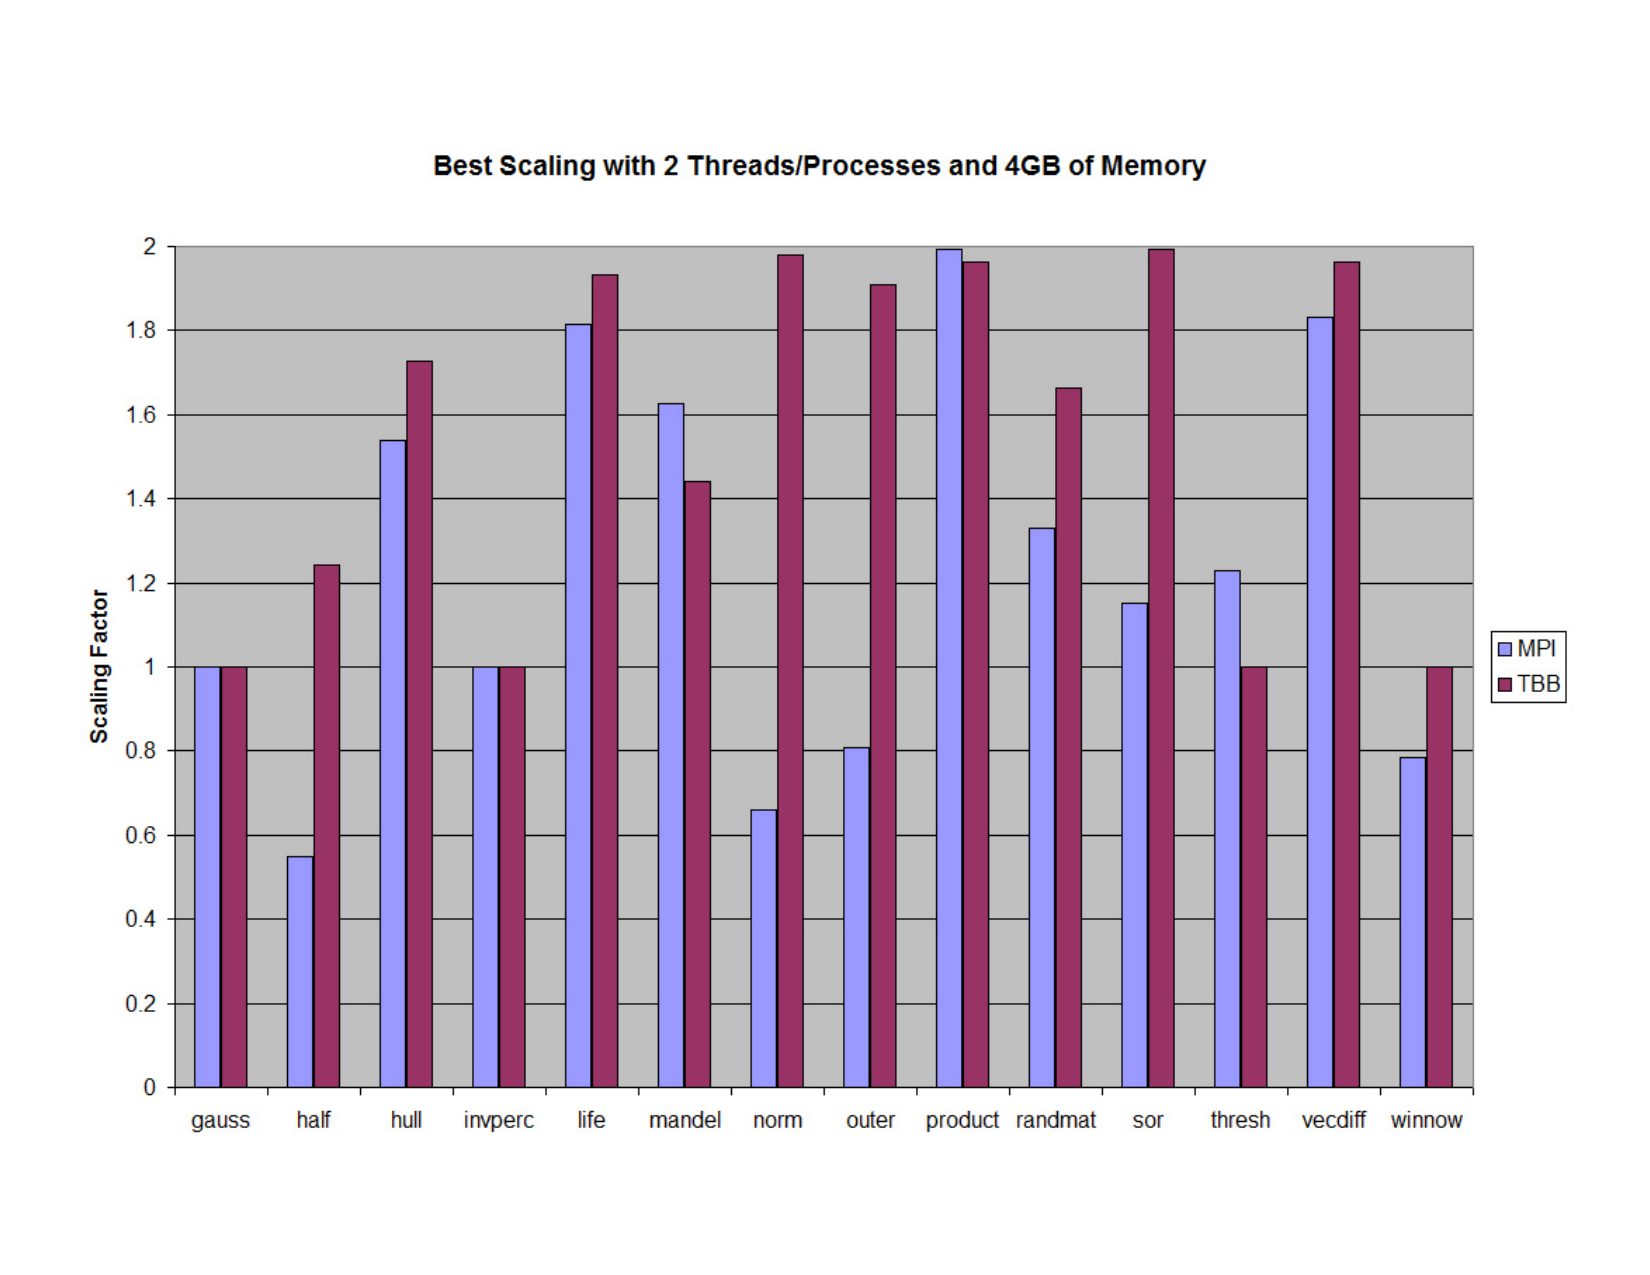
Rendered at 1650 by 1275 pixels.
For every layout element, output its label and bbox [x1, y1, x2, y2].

picture [58, 113, 1581, 1162]
